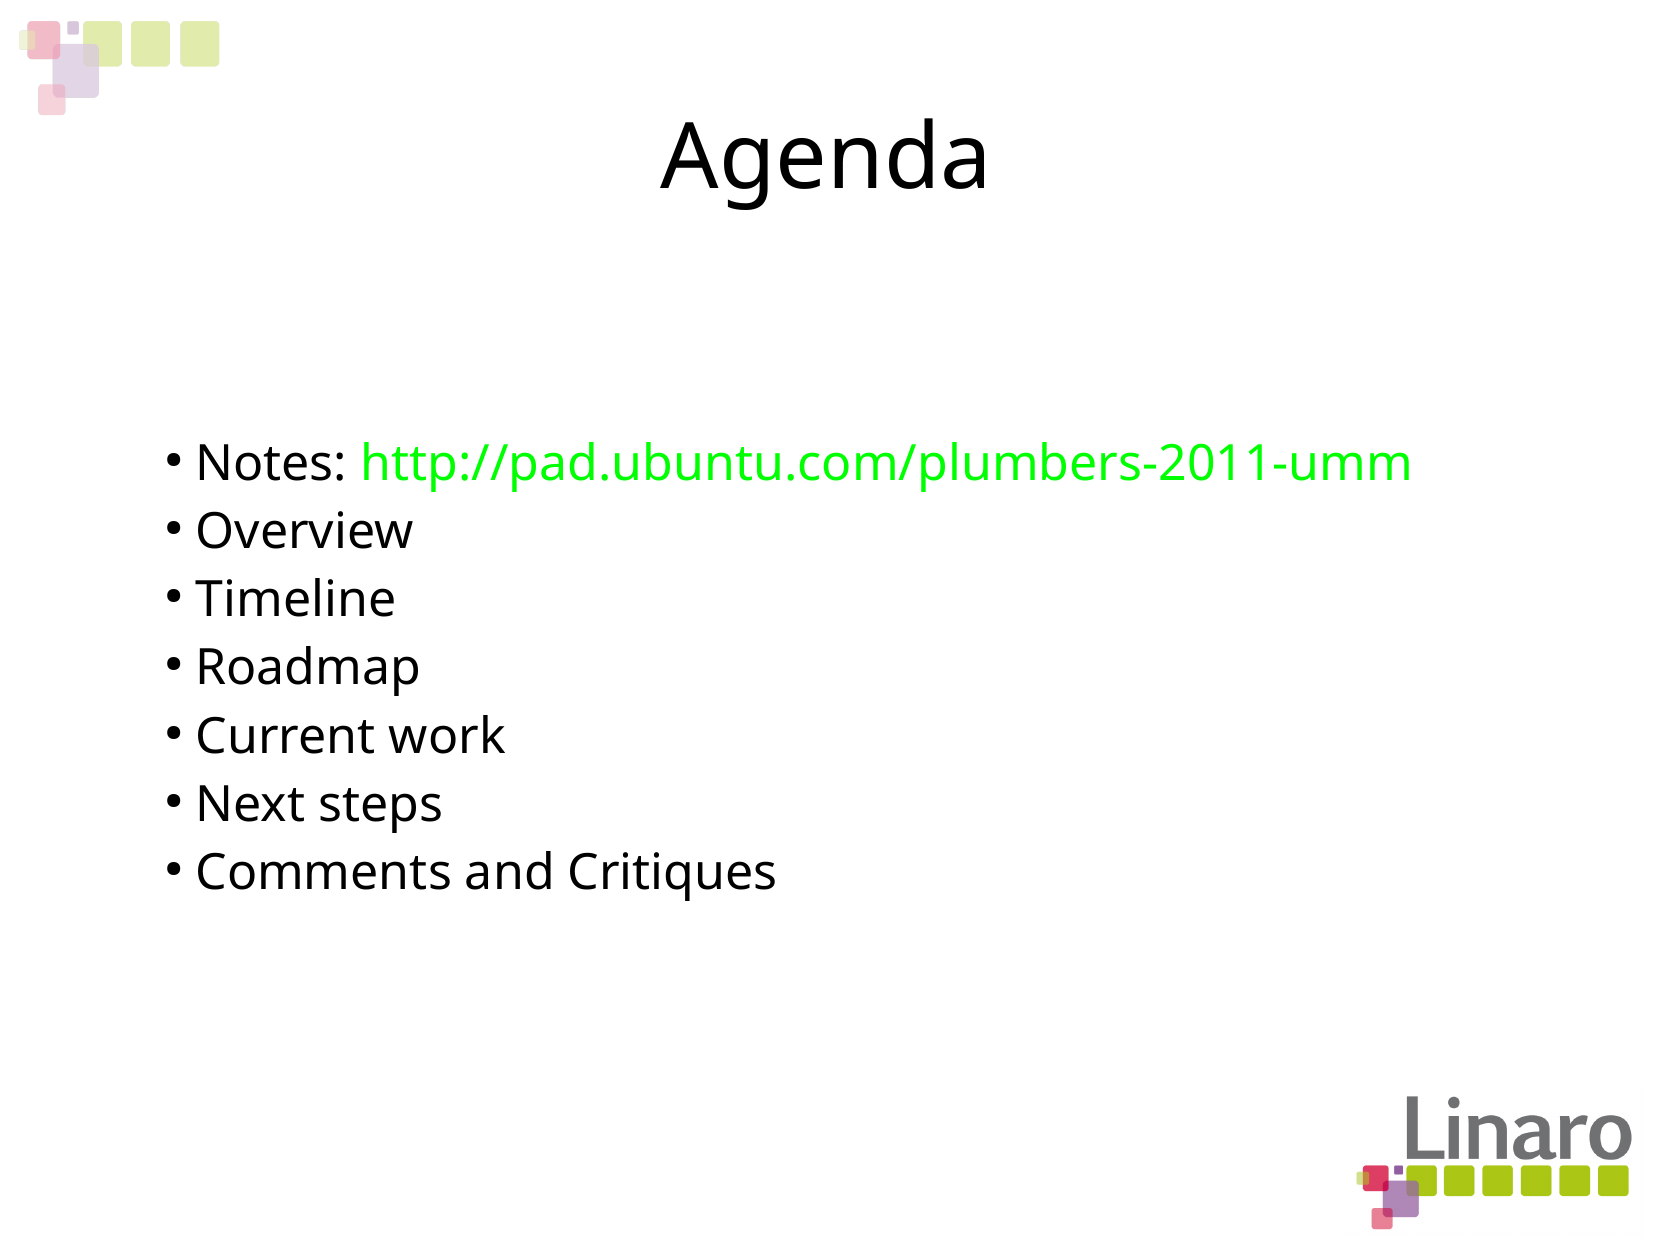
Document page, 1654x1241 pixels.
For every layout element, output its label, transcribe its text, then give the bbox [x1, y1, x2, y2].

text_box Notes: http://pad.ubuntu.com/plumbers-2011-umm Overview Timeline Roadmap Current work Next steps Comments and Critiques [150, 300, 1538, 1088]
picture [1343, 1087, 1644, 1238]
title Agenda [82, 49, 1571, 257]
